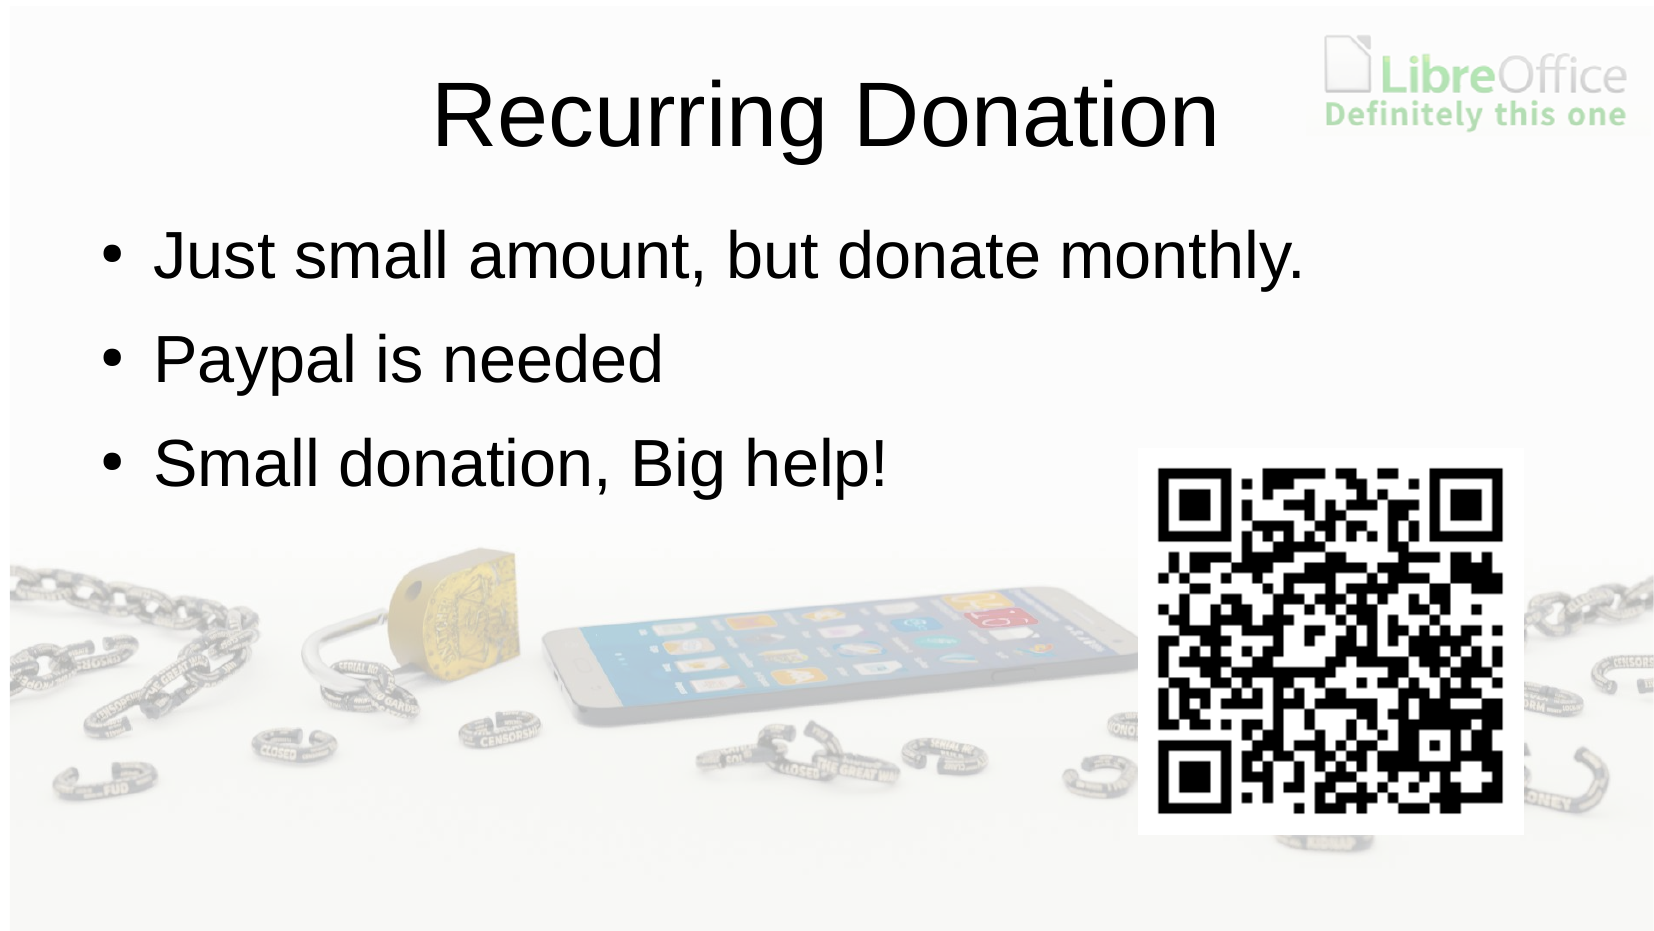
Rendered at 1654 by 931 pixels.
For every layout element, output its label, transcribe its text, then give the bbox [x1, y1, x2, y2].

list Just small amount, but donate monthly. Paypal is needed Small donation, Big help! [82, 217, 1571, 839]
picture [9, 6, 1654, 931]
title Recurring Donation [82, 37, 1571, 193]
